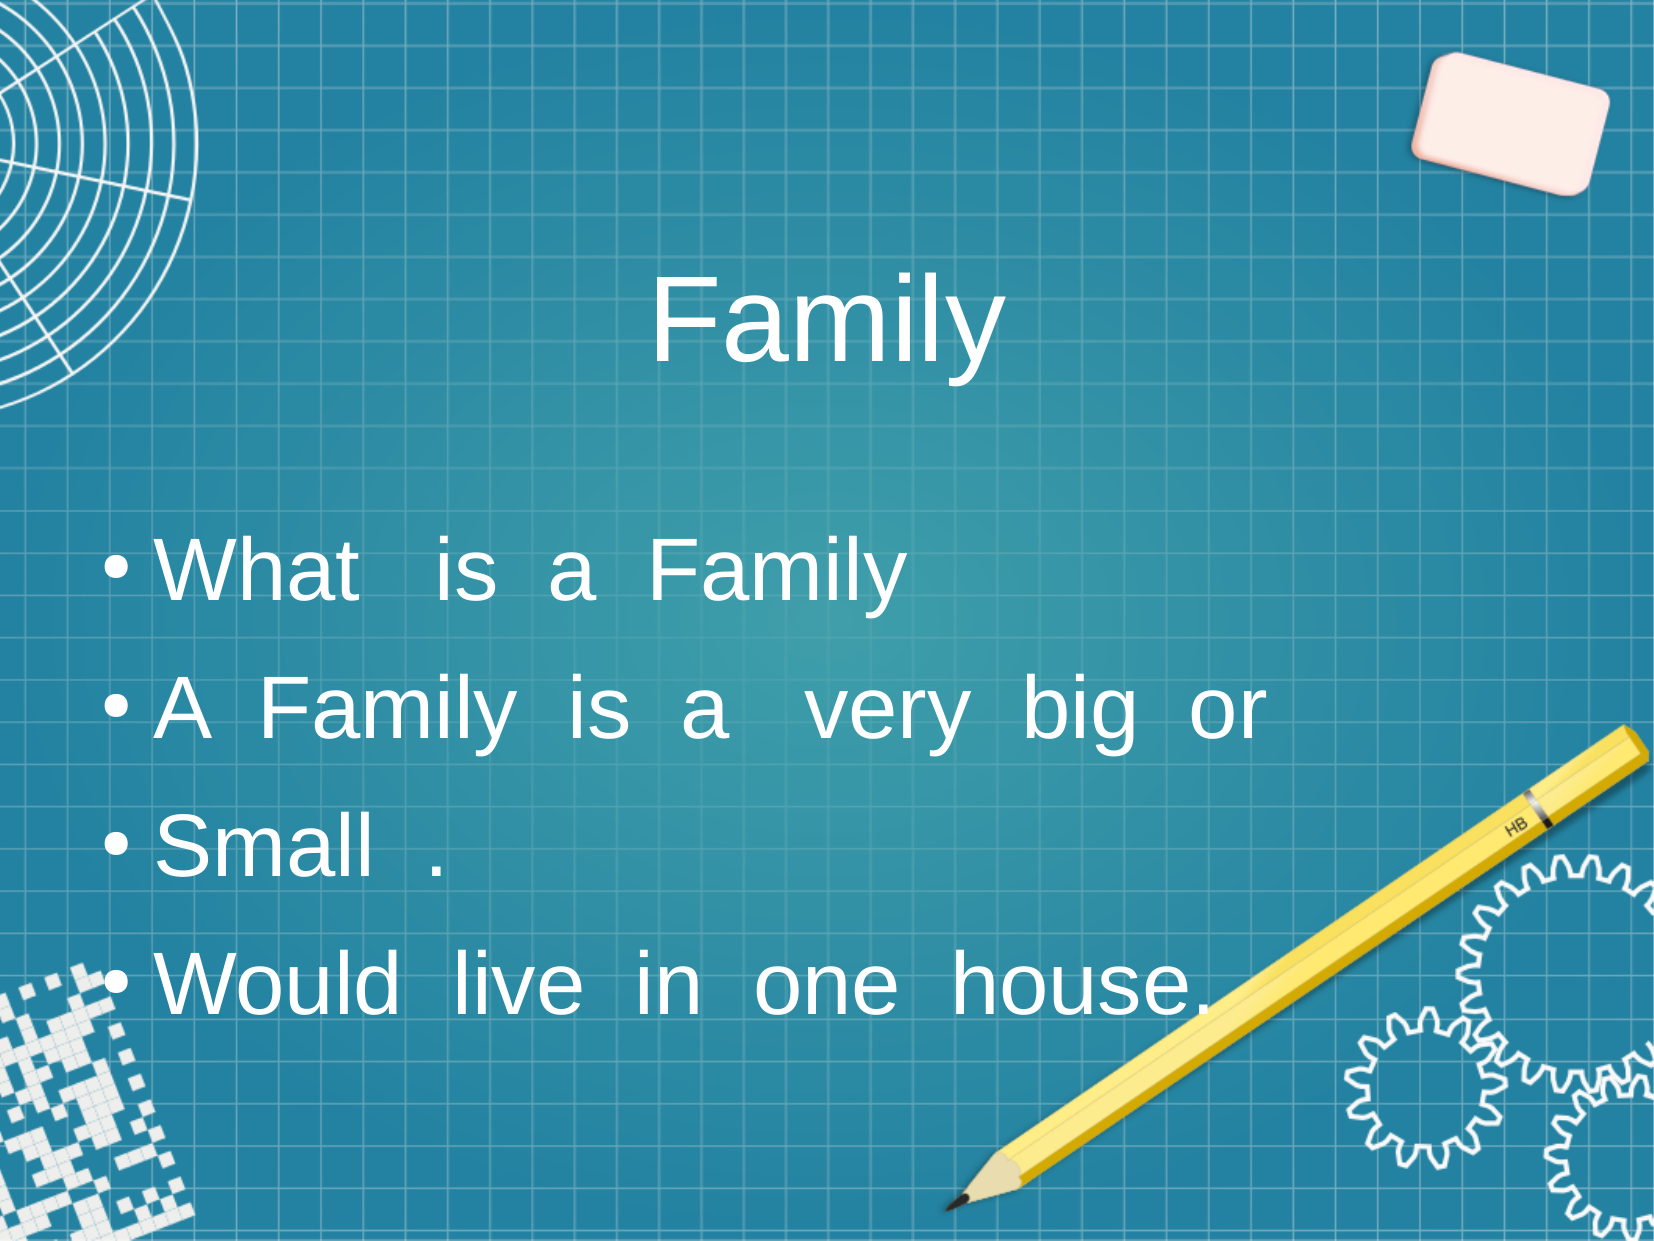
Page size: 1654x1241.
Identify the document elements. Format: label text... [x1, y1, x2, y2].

picture [0, 0, 1654, 1241]
list What is a Family A Family is a very big or Small . Would live in one house. [82, 519, 1571, 1123]
title Family [82, 177, 1571, 461]
